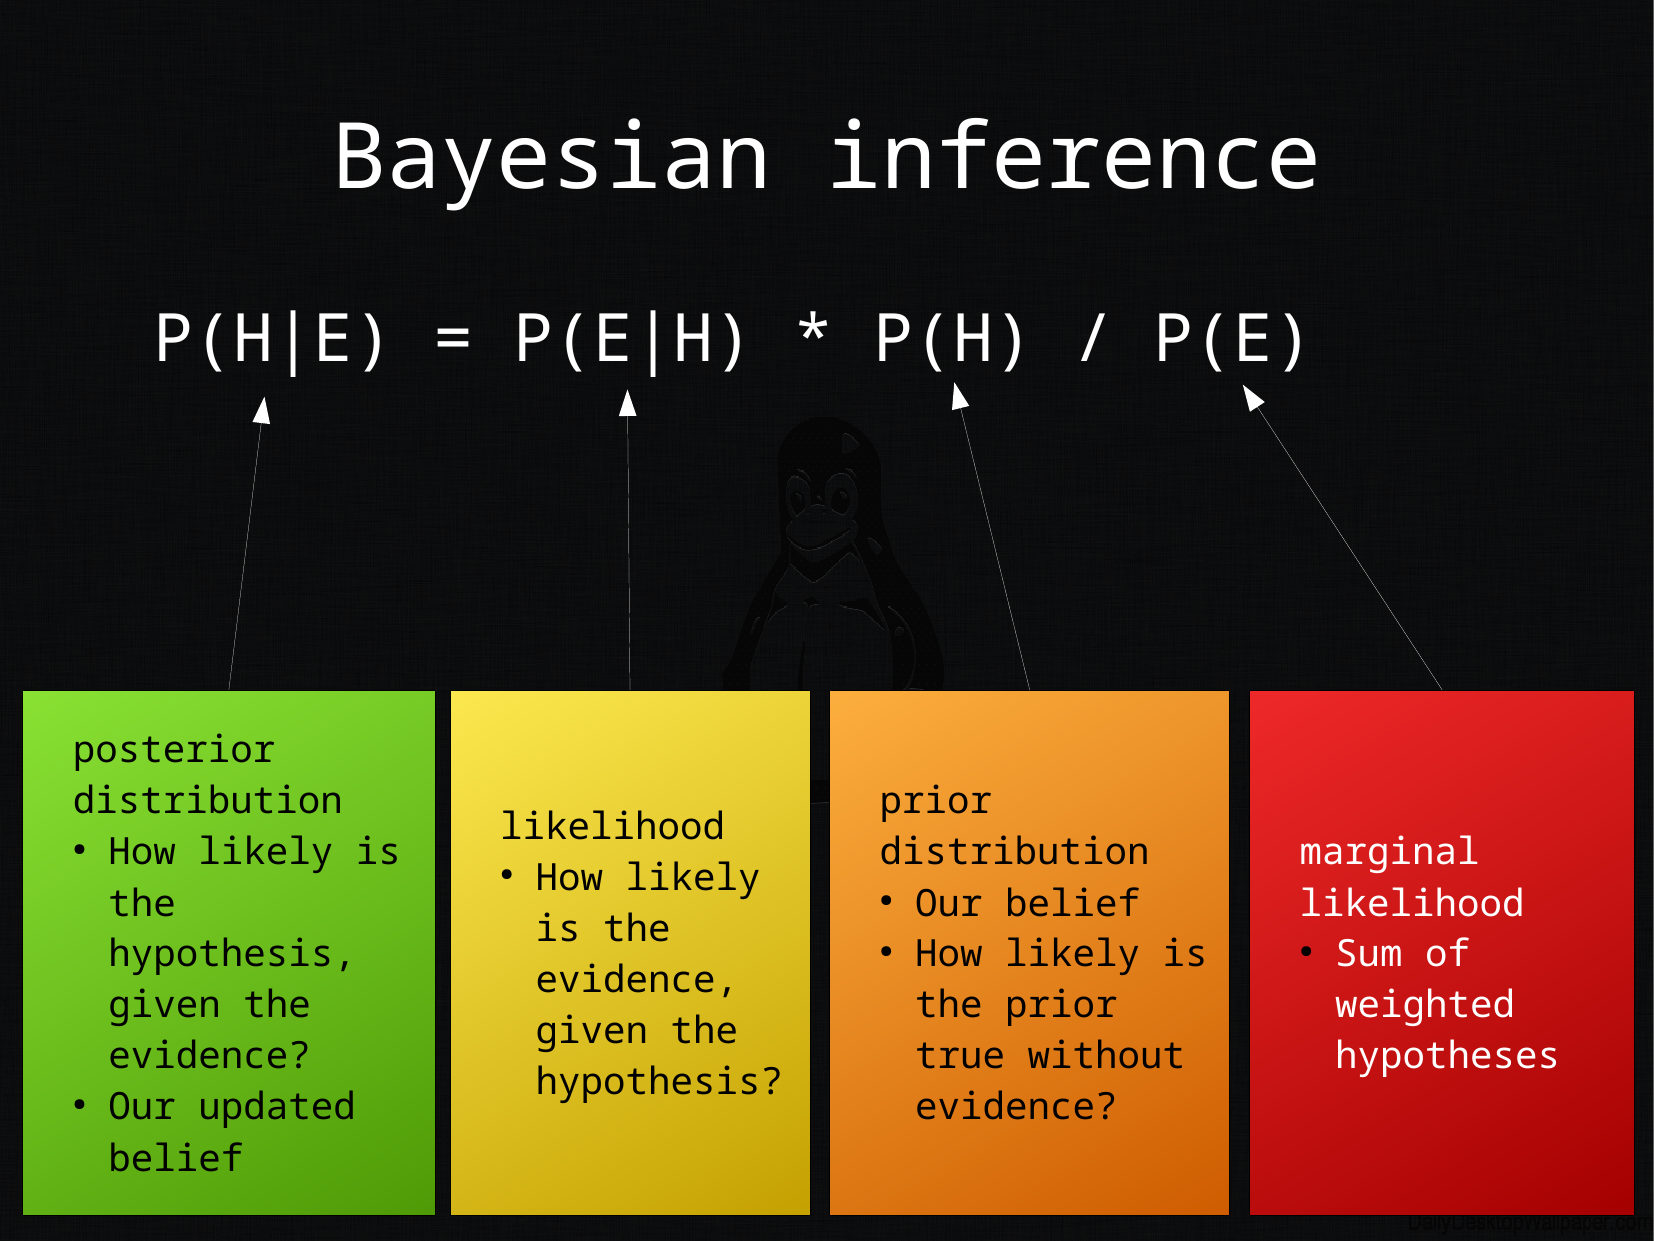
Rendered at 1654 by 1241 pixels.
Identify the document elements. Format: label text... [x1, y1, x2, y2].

picture [0, 0, 1654, 1241]
list P(H|E) = P(E|H) * P(H) / P(E) [82, 290, 1571, 1201]
text_box posterior distribution How likely is the hypothesis, given the evidence? Our updated belief [22, 690, 436, 1216]
title Bayesian inference [82, 49, 1571, 257]
text_box likelihood How likely is the evidence, given the hypothesis? [450, 690, 811, 1216]
text_box prior distribution Our belief How likely is the prior true without evidence? [829, 690, 1230, 1216]
text_box marginal likelihood Sum of weighted hypotheses [1249, 690, 1635, 1216]
